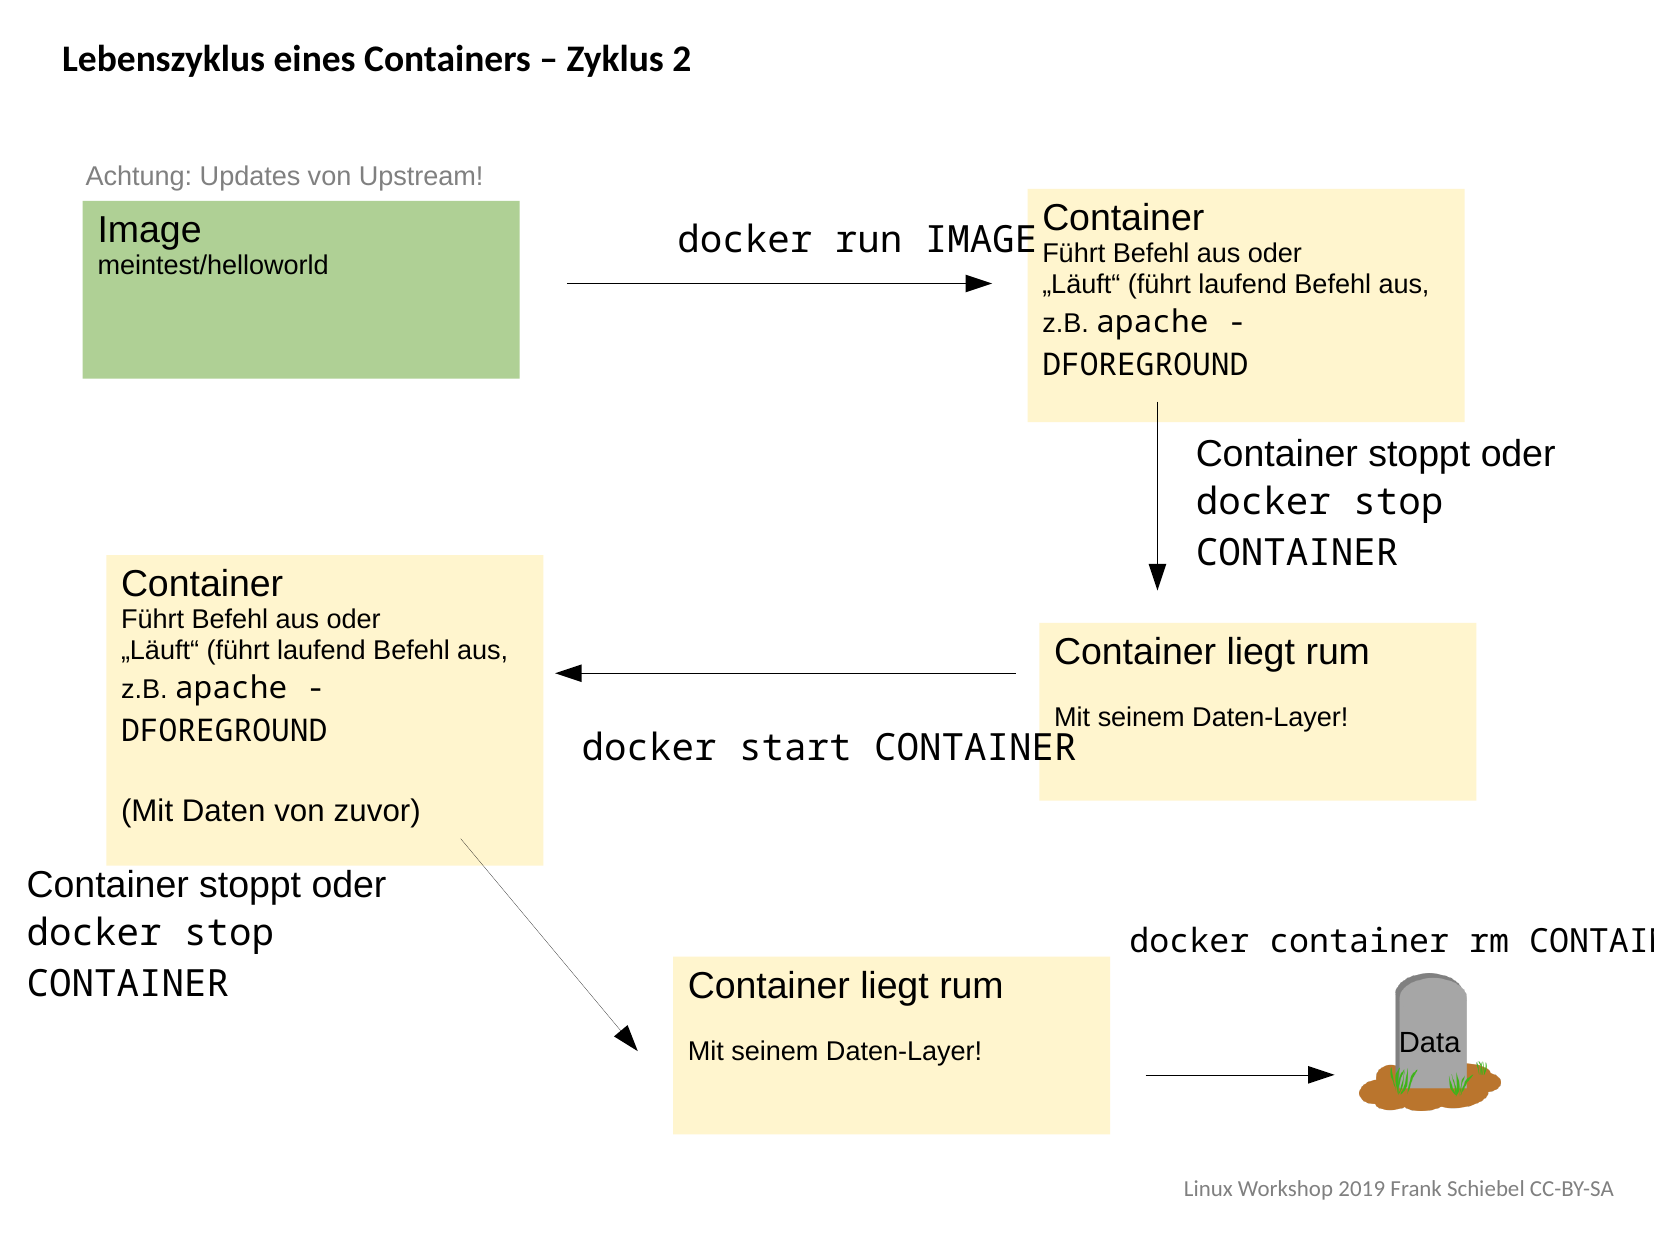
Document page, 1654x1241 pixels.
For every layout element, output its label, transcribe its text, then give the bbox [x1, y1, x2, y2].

text_box docker start CONTAINER [566, 713, 1010, 768]
text_box Container liegt rum Mit seinem Daten-Layer! [1039, 622, 1477, 801]
text_box Achtung: Updates von Upstream! [70, 153, 567, 213]
text_box docker container rm CONTAINER [1114, 909, 1630, 960]
text_box Image meintest/helloworld [82, 213, 520, 379]
text_box Container liegt rum Mit seinem Daten-Layer! [673, 956, 1111, 1135]
text_box Lebenszyklus eines Containers – Zyklus 2 [47, 35, 707, 88]
text_box docker run IMAGE [662, 205, 993, 260]
text_box Container stoppt oder docker stop CONTAINER [11, 856, 467, 993]
picture [1359, 973, 1501, 1111]
text_box Container Führt Befehl aus oder „Läuft“ (führt laufend Befehl aus, z.B. apache -DFOREGROUND [1027, 188, 1465, 370]
text_box Container Führt Befehl aus oder „Läuft“ (führt laufend Befehl aus, z.B. apache -DFOREGROUND (Mit Daten von zuvor) [106, 555, 544, 803]
text_box Container stoppt oder docker stop CONTAINER [1181, 425, 1636, 562]
